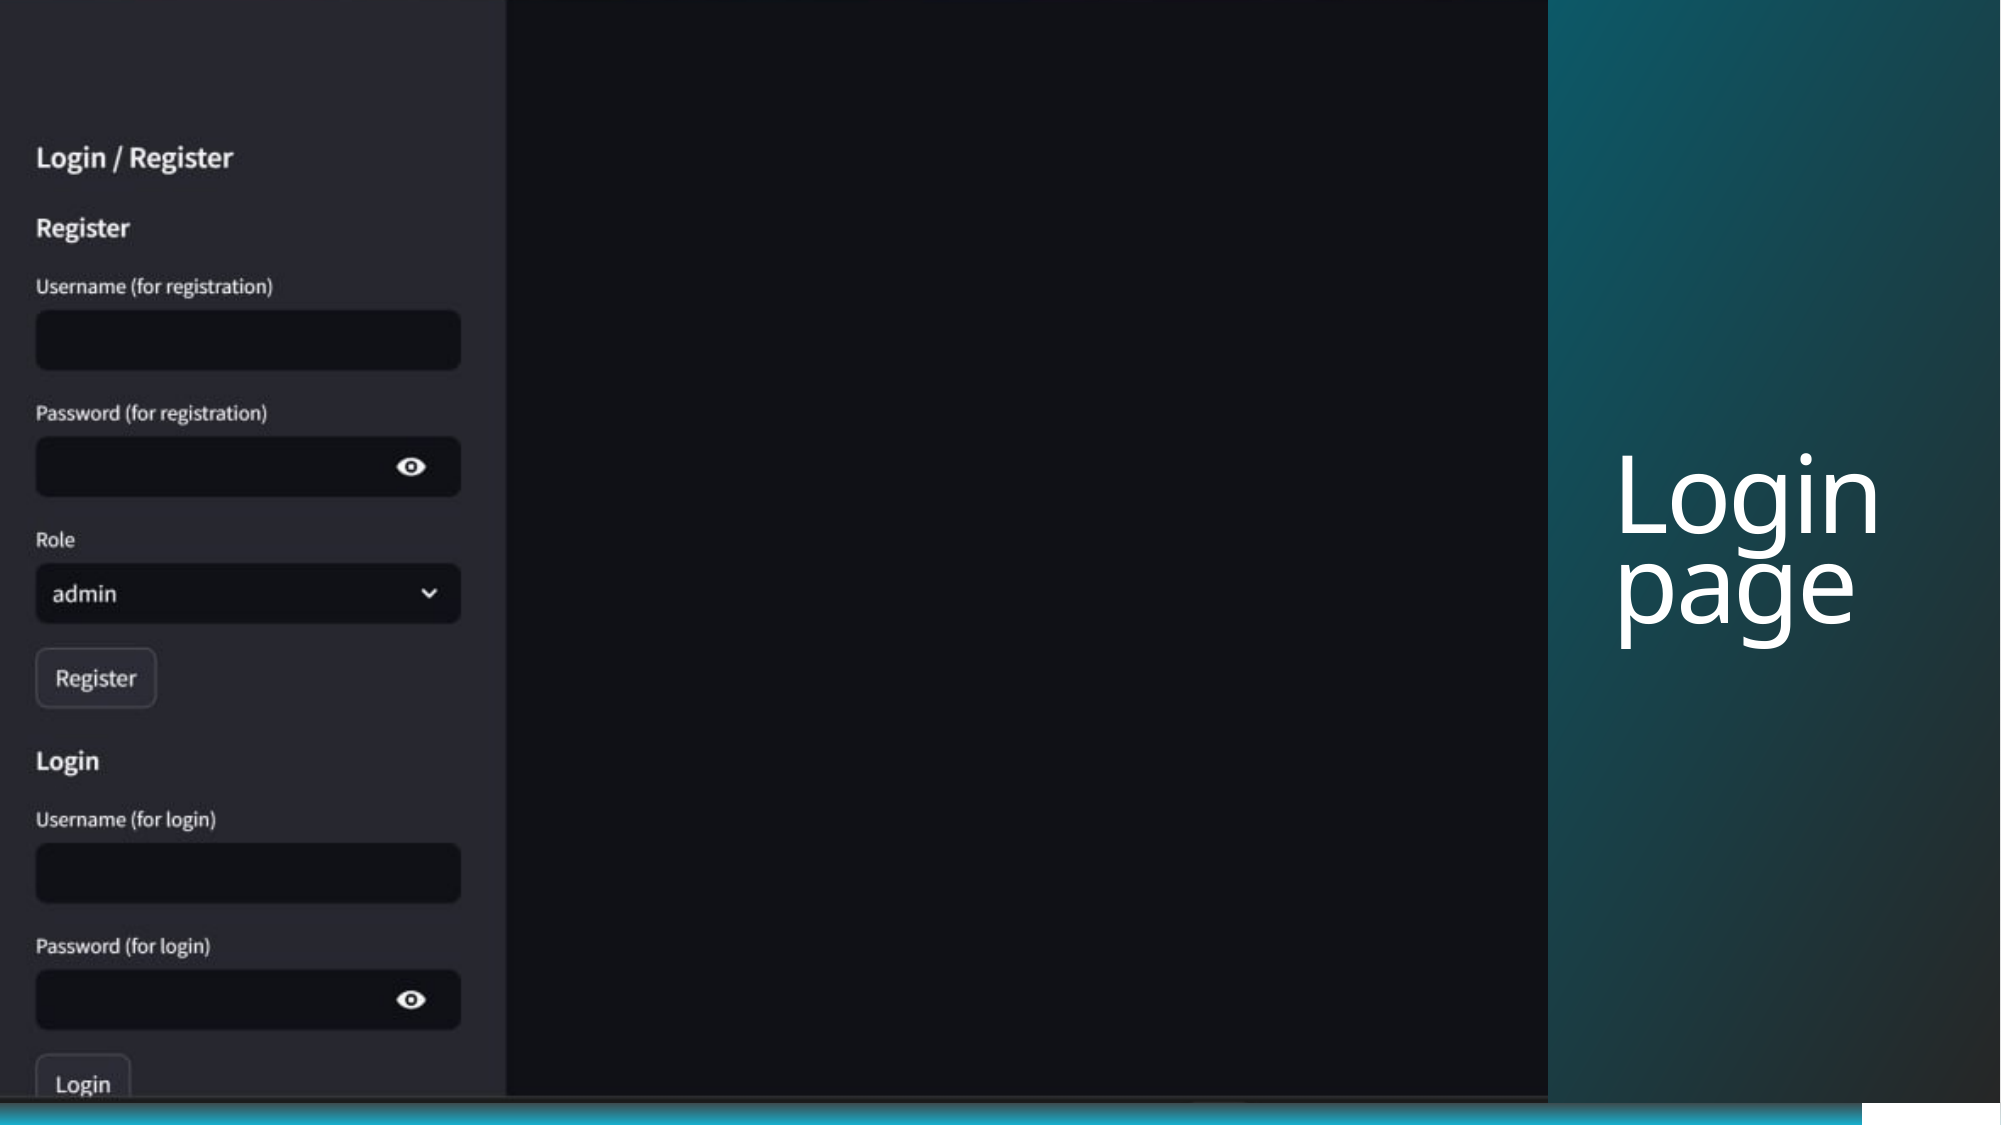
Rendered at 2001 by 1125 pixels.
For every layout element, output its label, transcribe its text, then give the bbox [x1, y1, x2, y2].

title Login page [1548, 0, 2000, 1103]
picture [0, 0, 1548, 1103]
